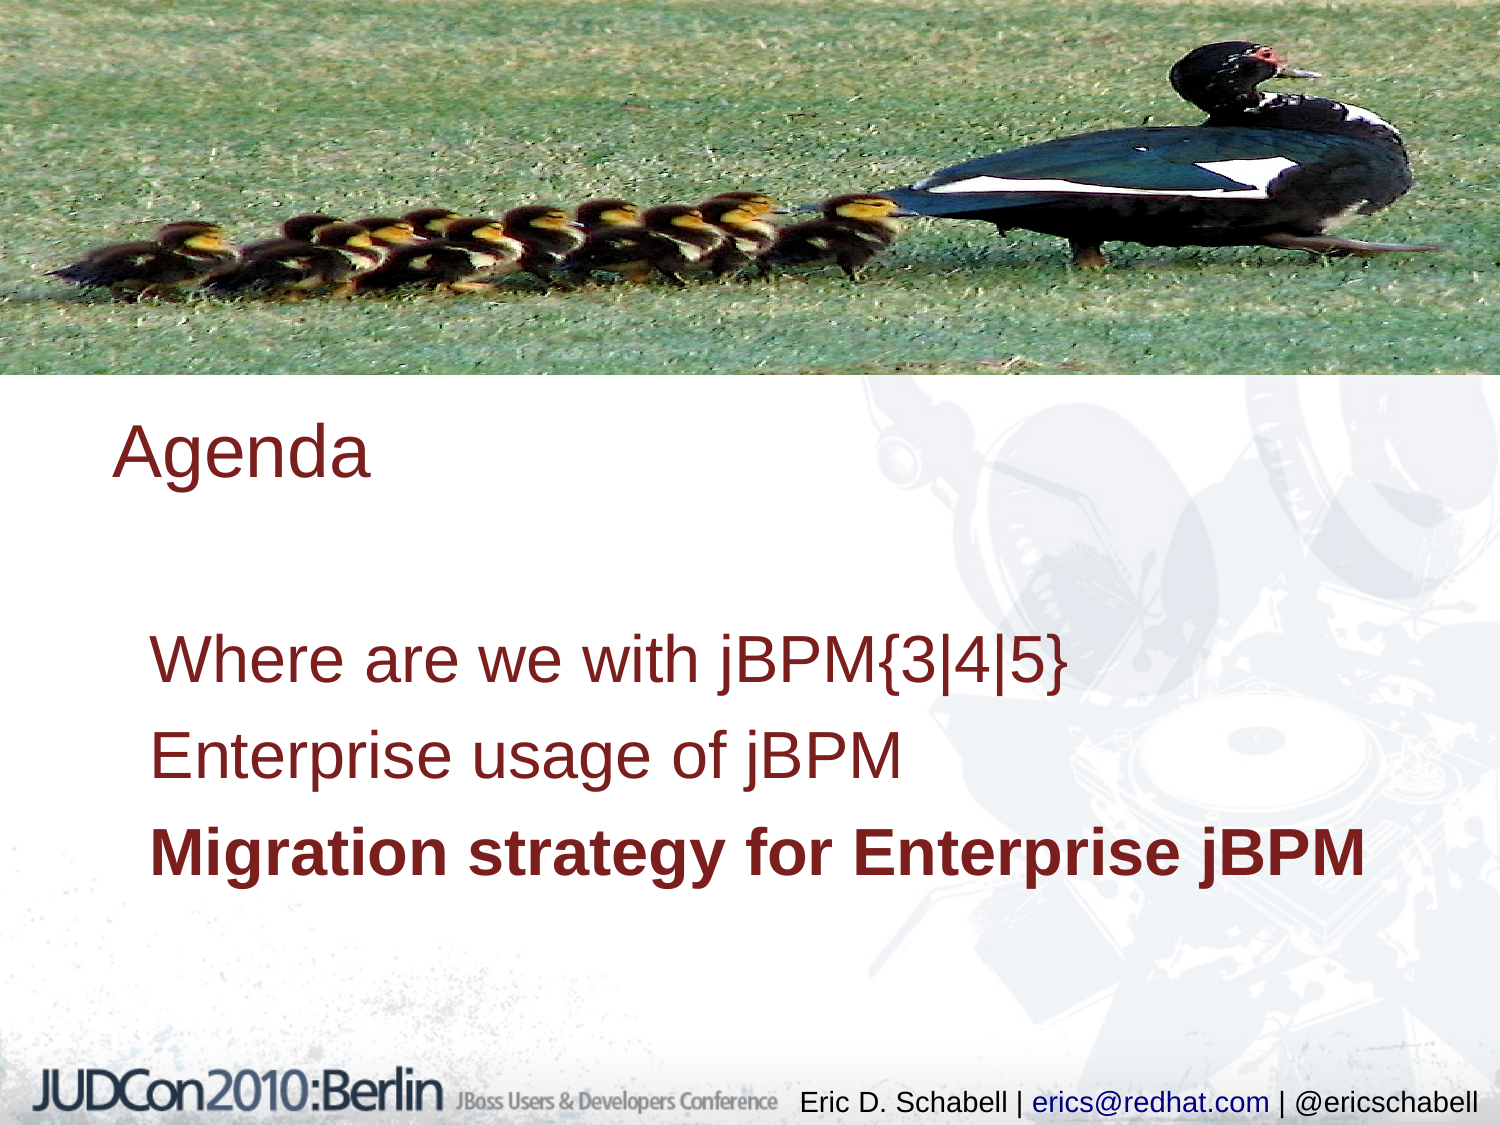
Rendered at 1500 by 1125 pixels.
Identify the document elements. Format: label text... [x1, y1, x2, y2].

subtitle Agenda Where are we with jBPM{3|4|5} Enterprise usage of jBPM Migration strategy for Enterprise jBPM [112, 376, 1388, 1125]
picture [0, 0, 1500, 1125]
